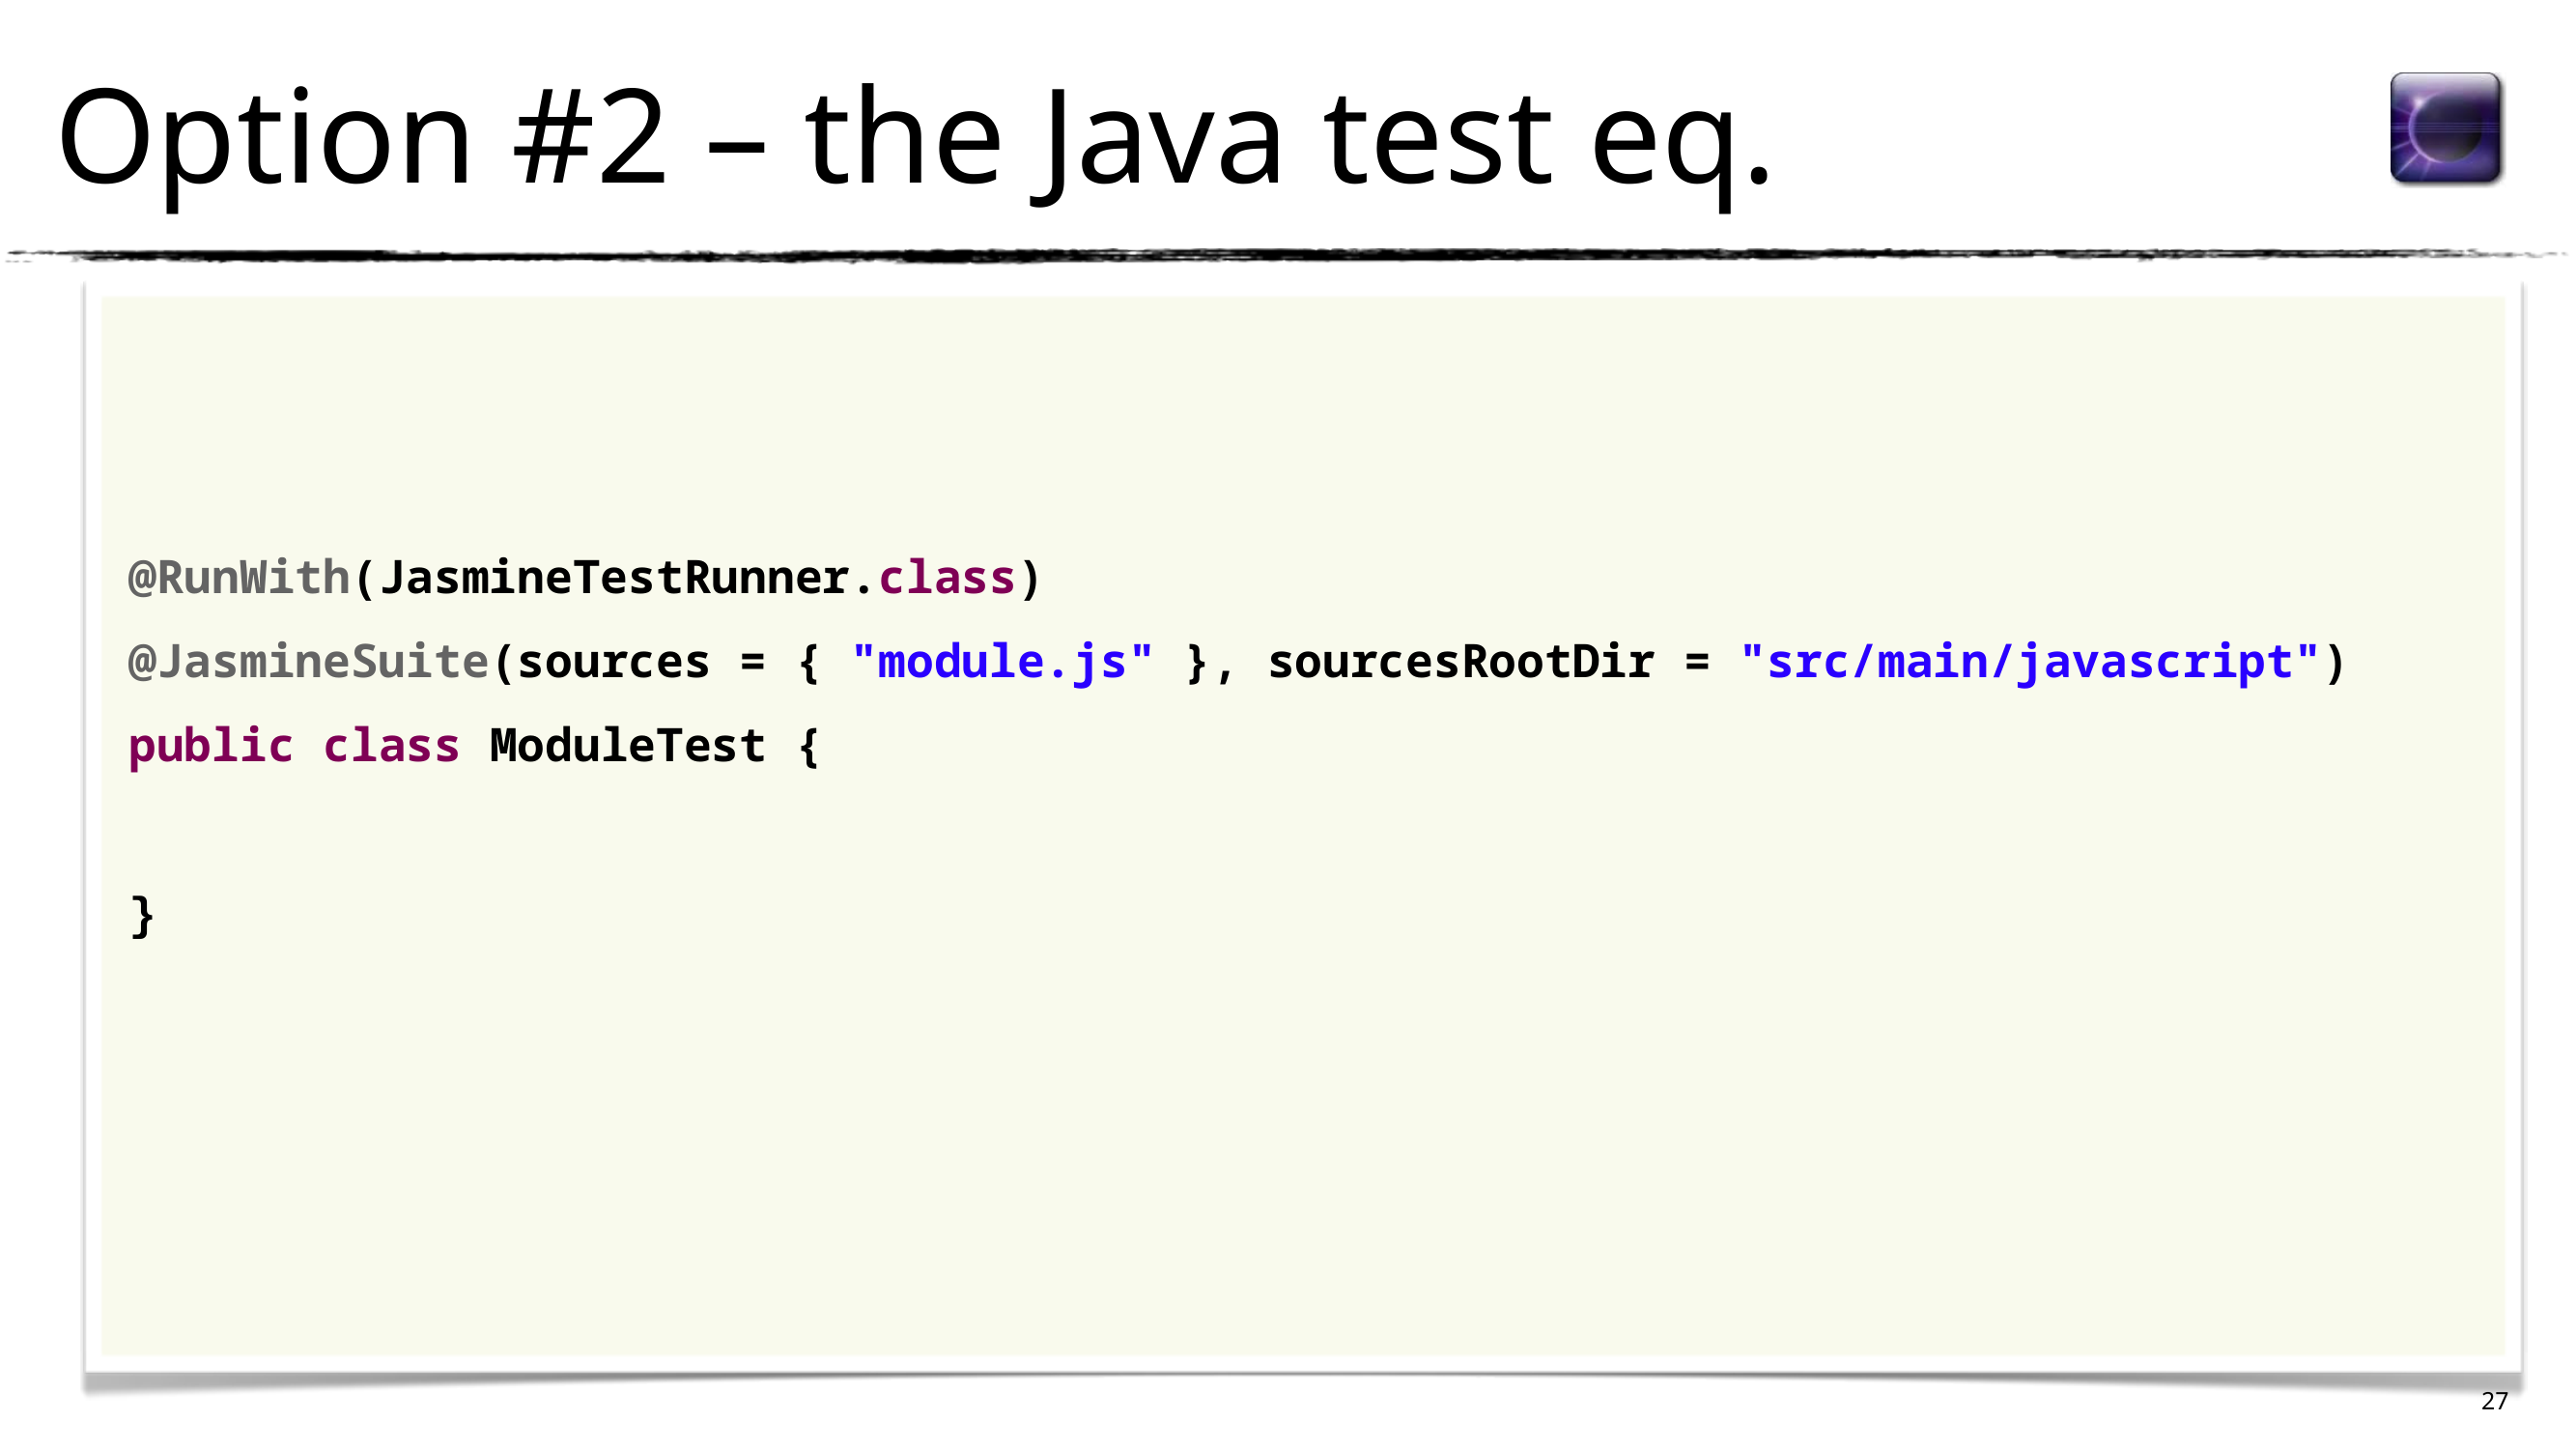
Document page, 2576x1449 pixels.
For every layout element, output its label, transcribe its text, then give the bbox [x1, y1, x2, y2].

list @RunWith(JasmineTestRunner.class) @JasmineSuite(sources = { "module.js" }, sourcesRootDir = "src/main/javascript") public class ModuleTest { } [128, 295, 2507, 1333]
picture [0, 248, 2576, 268]
title Option #2 – the Java test eq. [45, 12, 2528, 250]
text_box <number> [2474, 1378, 2517, 1423]
picture [2391, 72, 2506, 189]
picture [80, 280, 2528, 1401]
